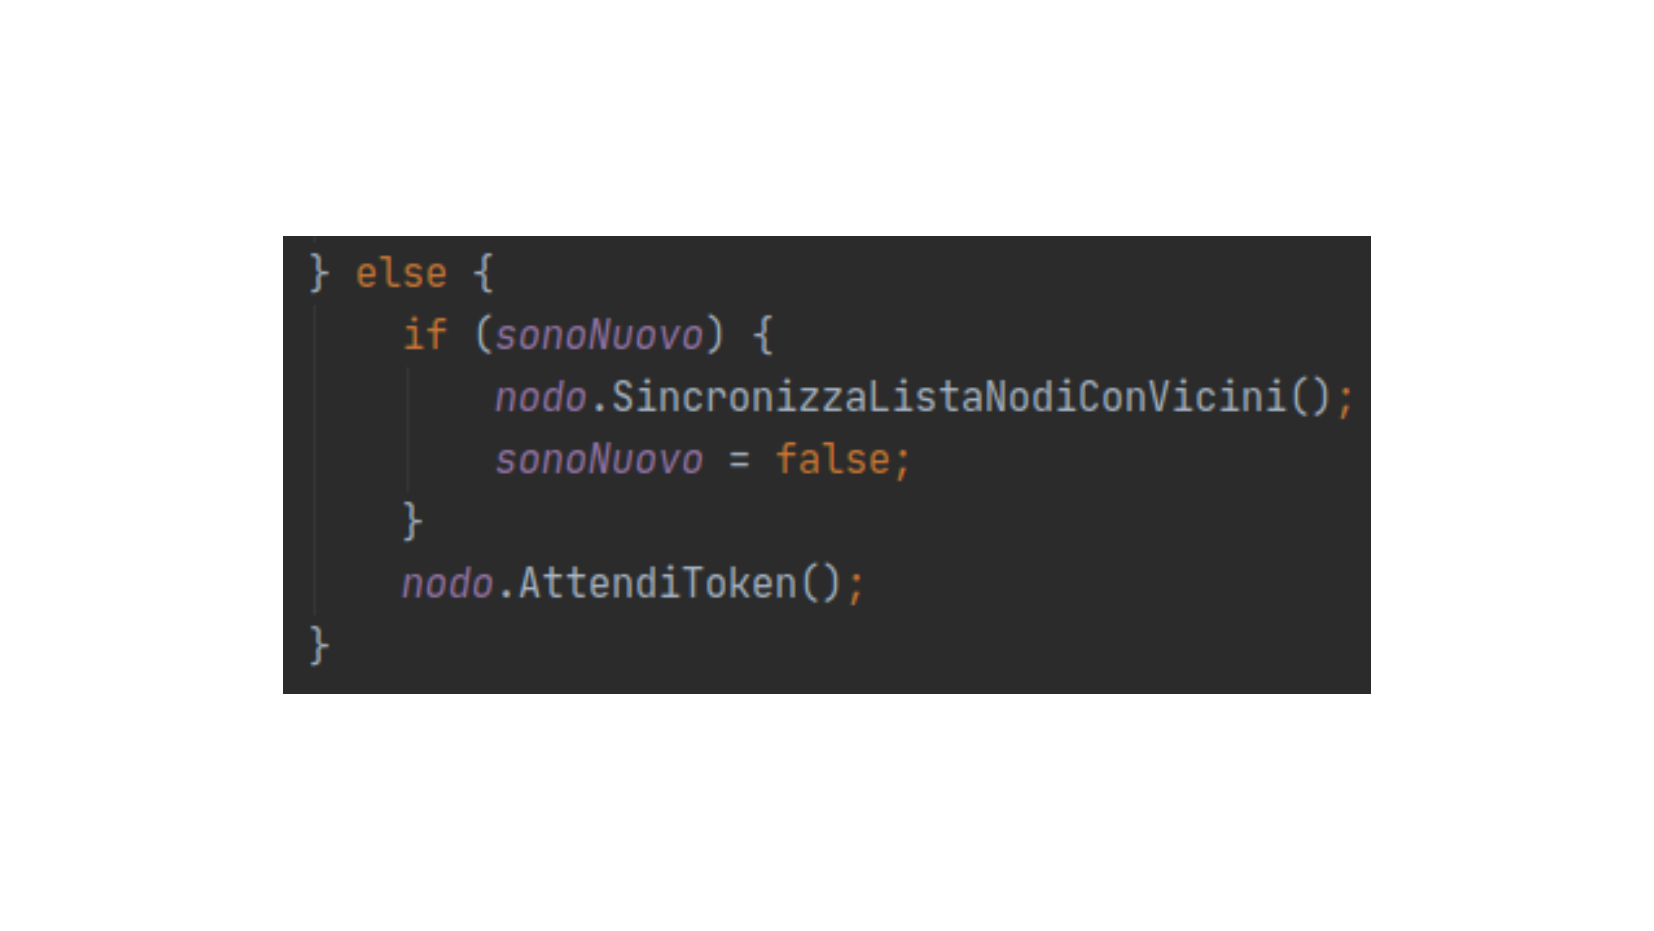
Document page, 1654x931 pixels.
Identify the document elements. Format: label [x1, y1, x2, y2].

picture [283, 236, 1371, 695]
